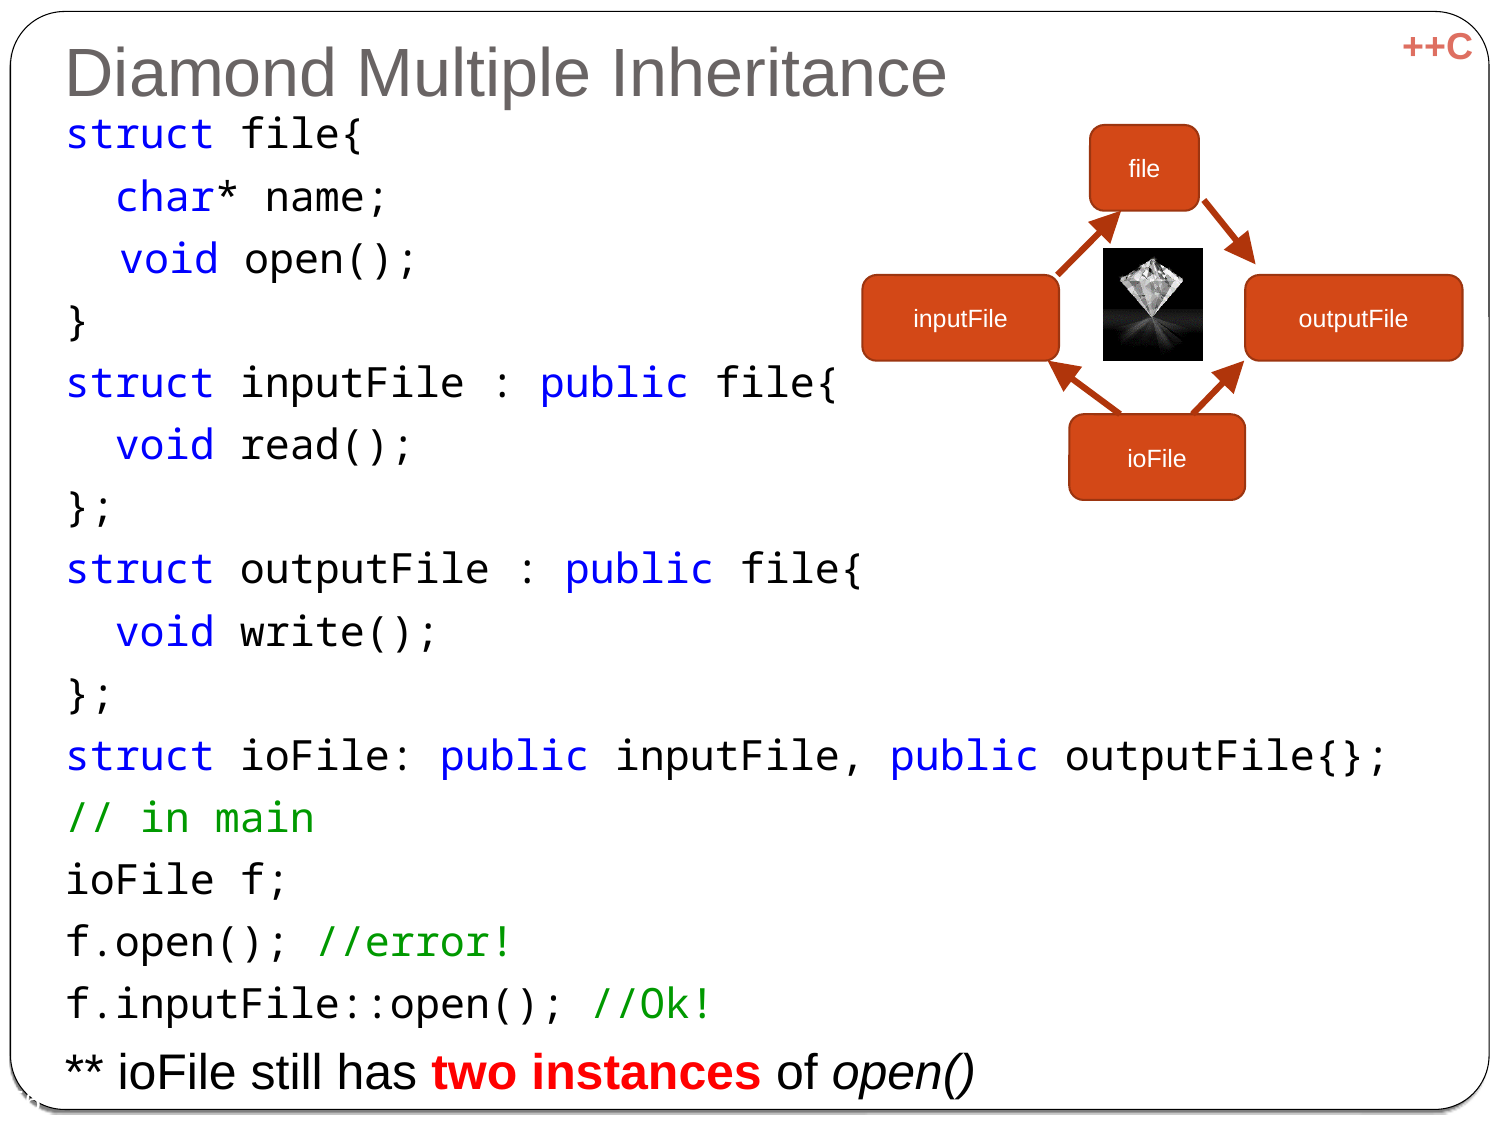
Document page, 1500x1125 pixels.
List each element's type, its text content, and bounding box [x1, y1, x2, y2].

title Diamond Multiple Inheritance [50, 20, 1450, 99]
picture [1103, 248, 1203, 361]
text_box ioFile [1069, 414, 1246, 500]
text_box outputFile [1245, 274, 1463, 361]
slide_number <number> [0, 1074, 50, 1125]
text_box inputFile [862, 274, 1059, 361]
text_box file [1089, 124, 1199, 211]
list struct file{ char* name; void open(); } struct inputFile : public file{ void read(); }; struct outputFile : public file{ void write(); }; struct ioFile: public inputFile, public outputFile{}; // in main ioFile f; f.open(); //error! f.inputFile::open(); //Ok! ** ioFile still has two instances of open() [50, 99, 1450, 1000]
